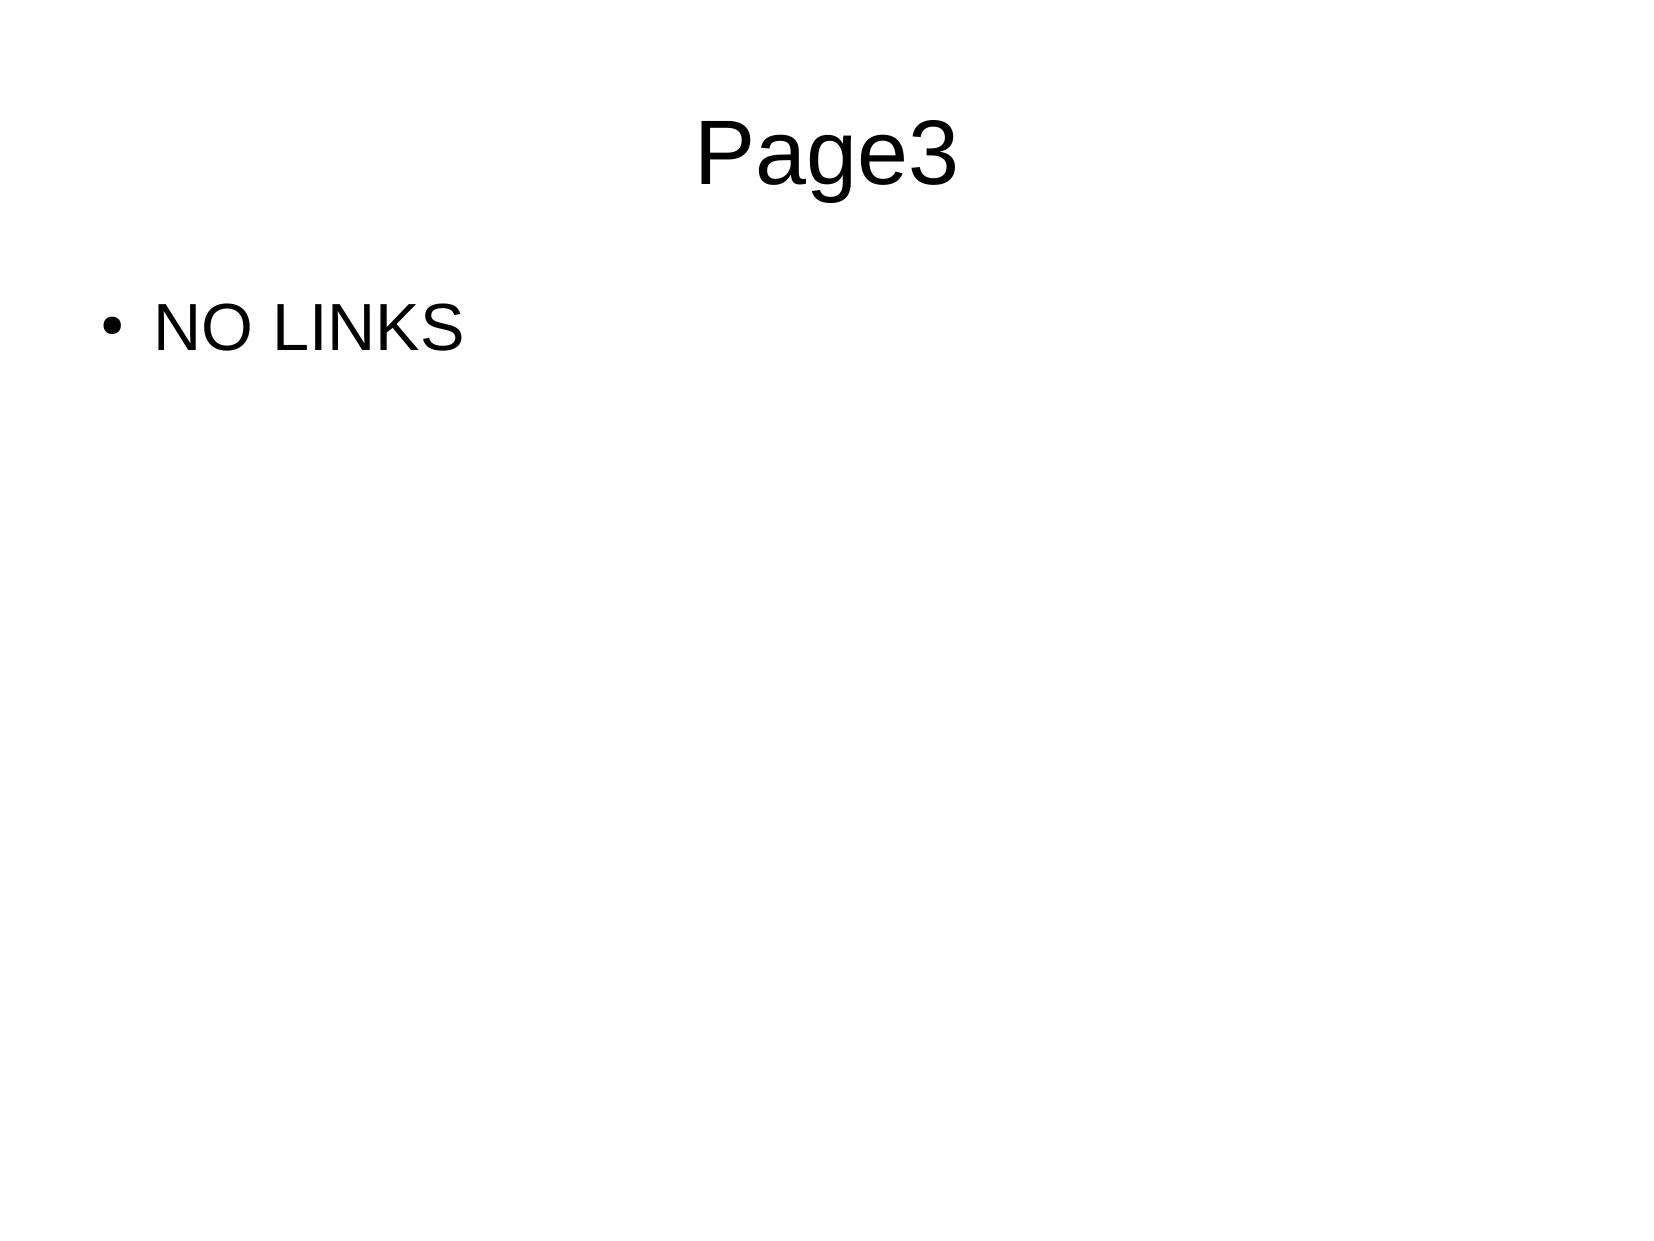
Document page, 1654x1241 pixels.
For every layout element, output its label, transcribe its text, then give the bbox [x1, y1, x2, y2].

title Page3 [82, 49, 1571, 257]
list NO LINKS [82, 290, 1571, 1010]
